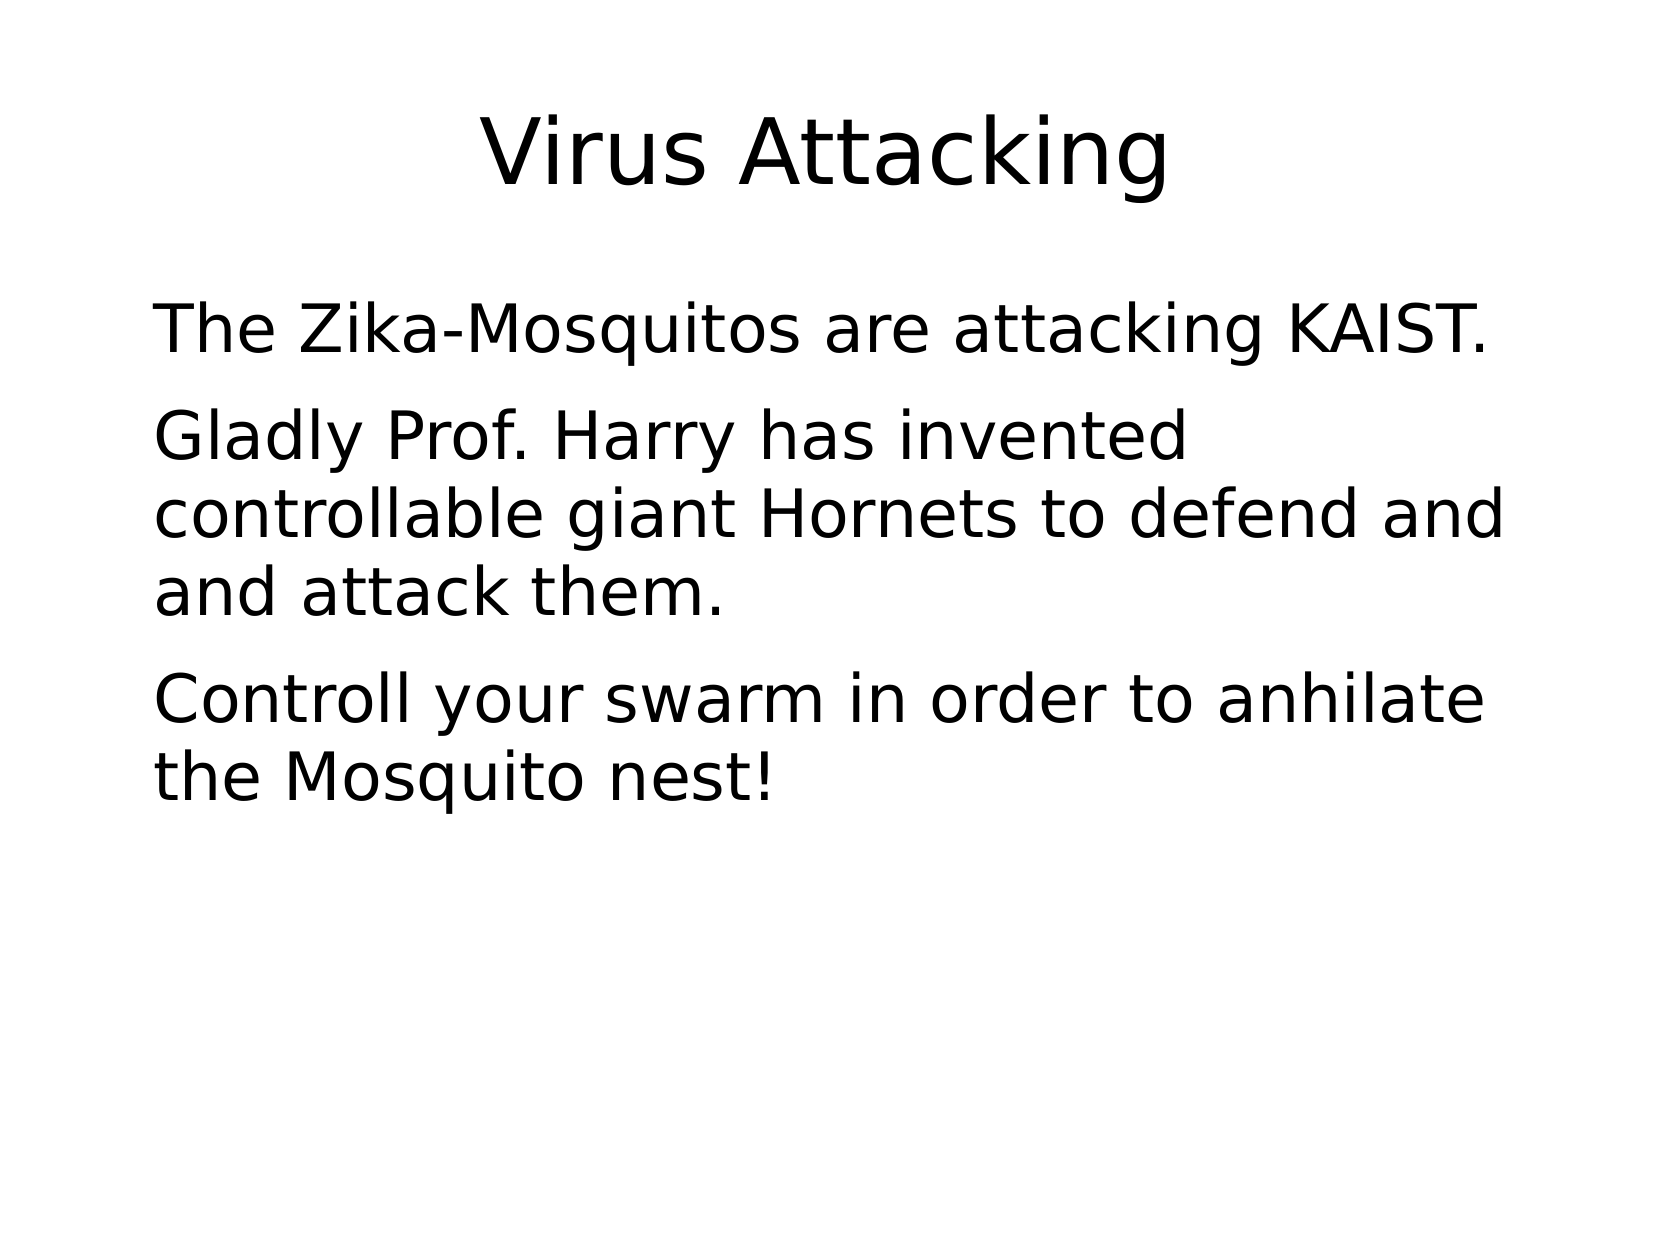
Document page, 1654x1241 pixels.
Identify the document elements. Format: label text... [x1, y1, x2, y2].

list The Zika-Mosquitos are attacking KAIST. Gladly Prof. Harry has invented controllable giant Hornets to defend and and attack them. Controll your swarm in order to anhilate the Mosquito nest! [82, 290, 1571, 1010]
title Virus Attacking [82, 49, 1571, 257]
